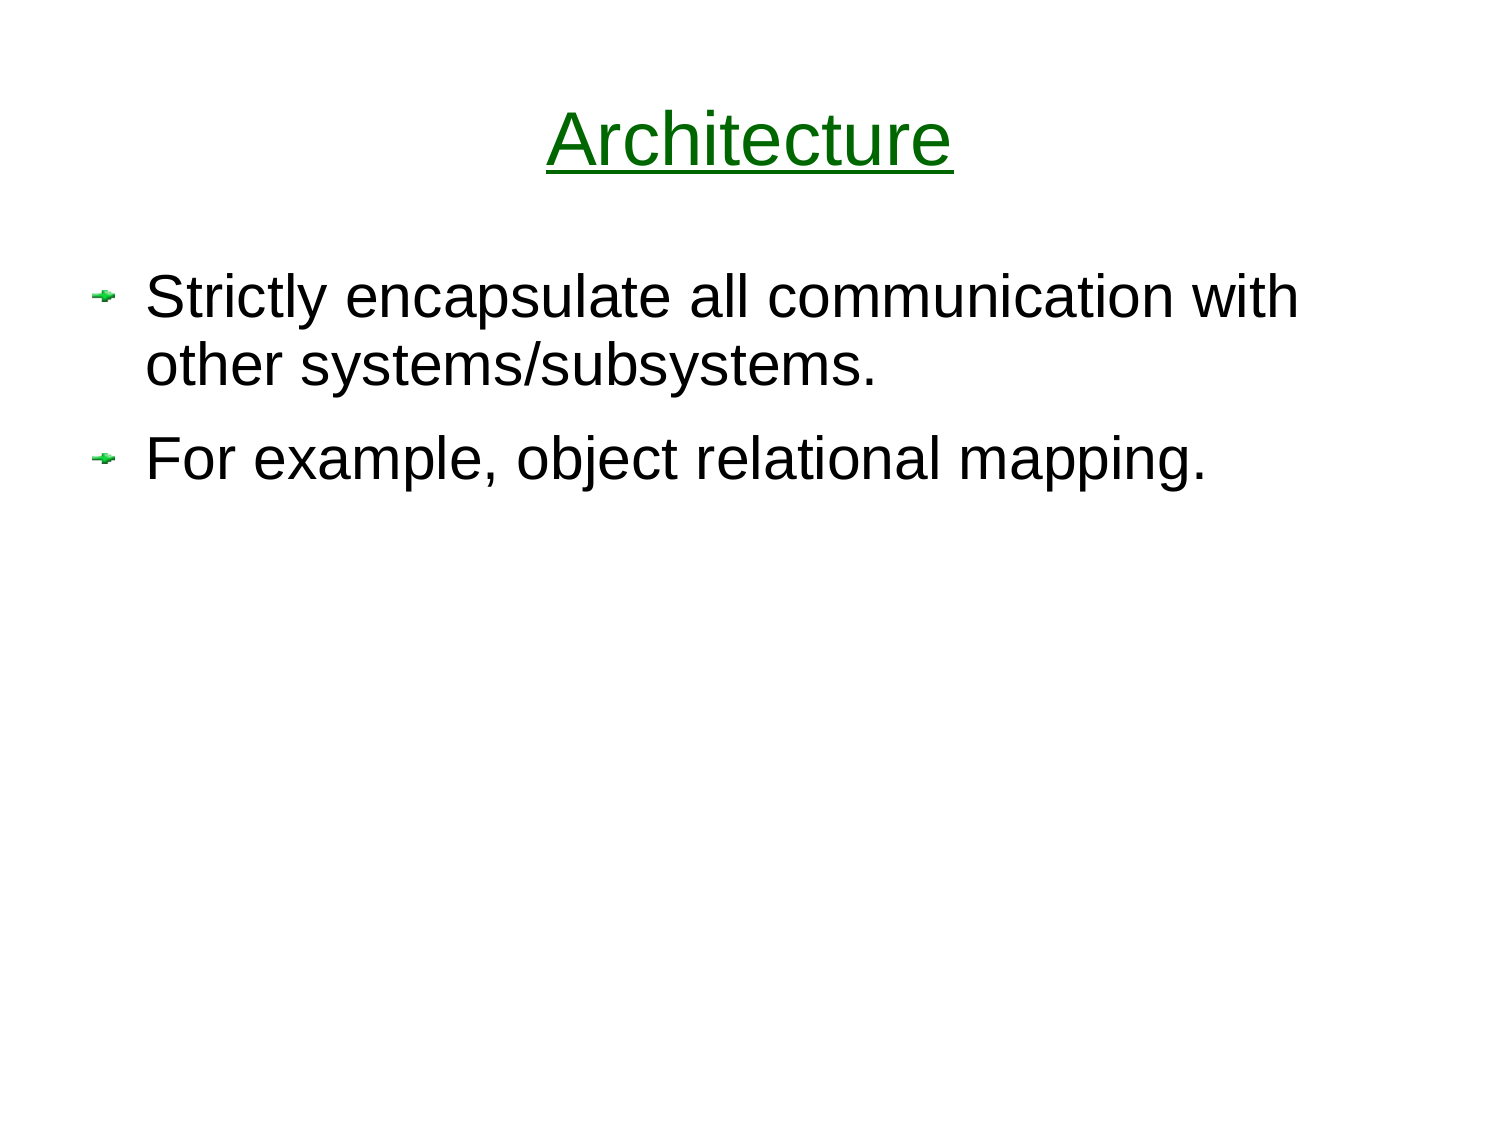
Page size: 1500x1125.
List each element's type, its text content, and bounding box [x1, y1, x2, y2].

list Strictly encapsulate all communication with other systems/subsystems. For example, object relational mapping. [75, 262, 1425, 1006]
title Architecture [75, 45, 1425, 233]
